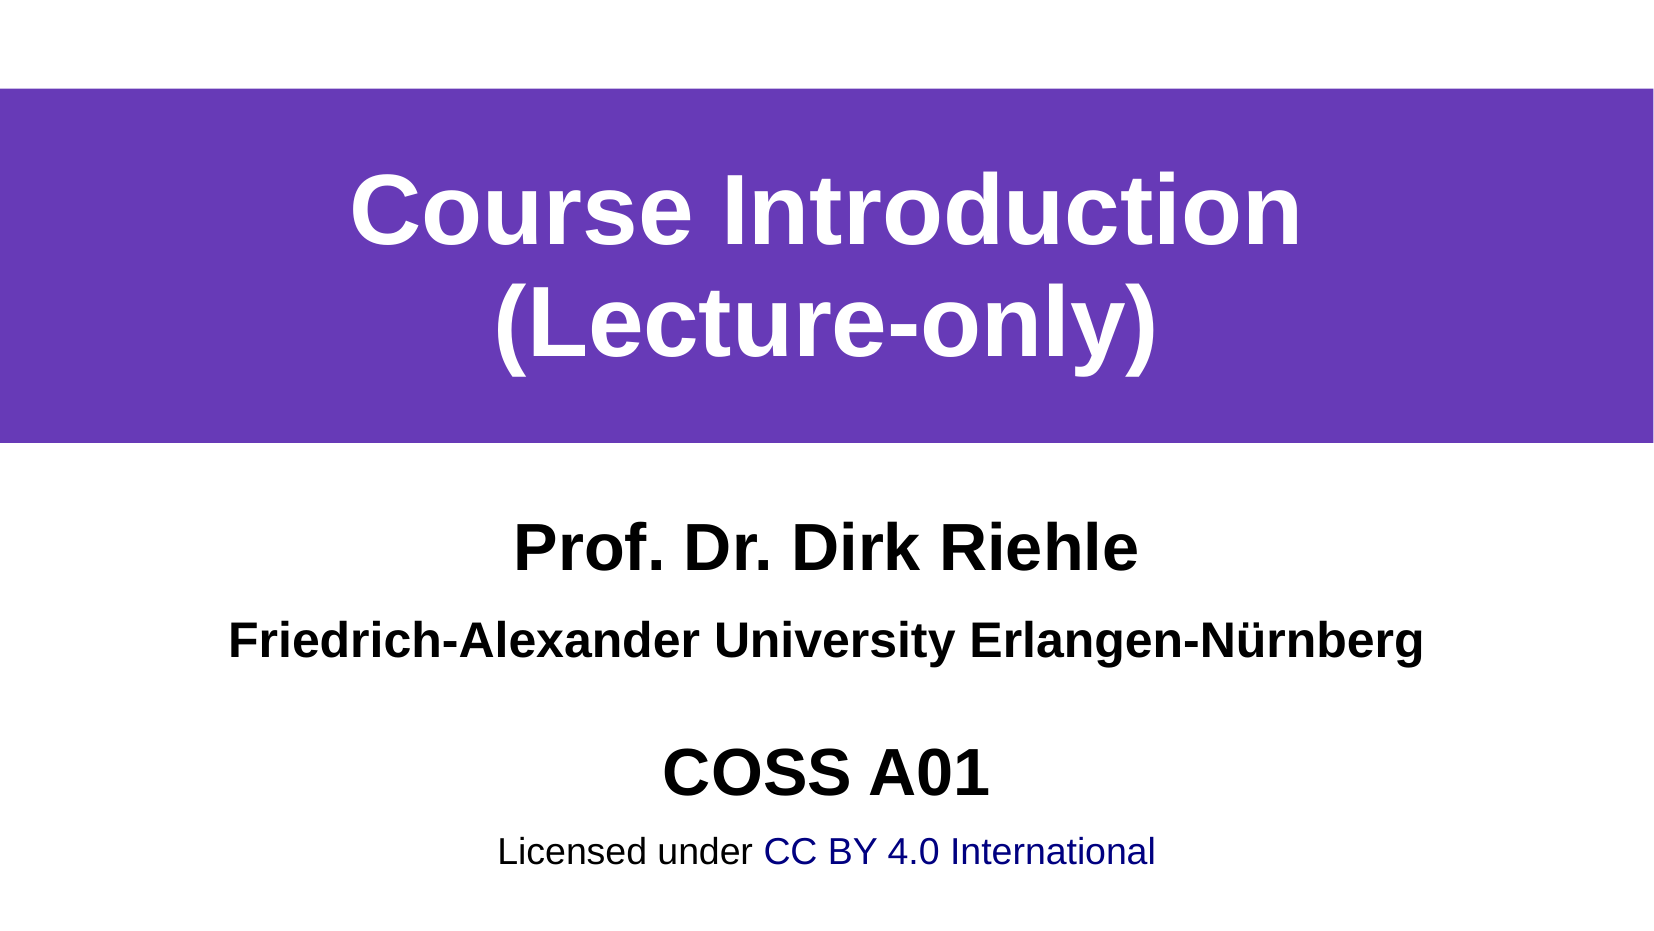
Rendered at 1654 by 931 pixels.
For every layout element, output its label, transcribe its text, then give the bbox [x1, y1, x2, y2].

title Course Introduction (Lecture-only) [0, 88, 1654, 443]
subtitle Prof. Dr. Dirk Riehle Friedrich-Alexander University Erlangen-Nürnberg COSS A01 Licensed under CC BY 4.0 International [29, 472, 1625, 886]
